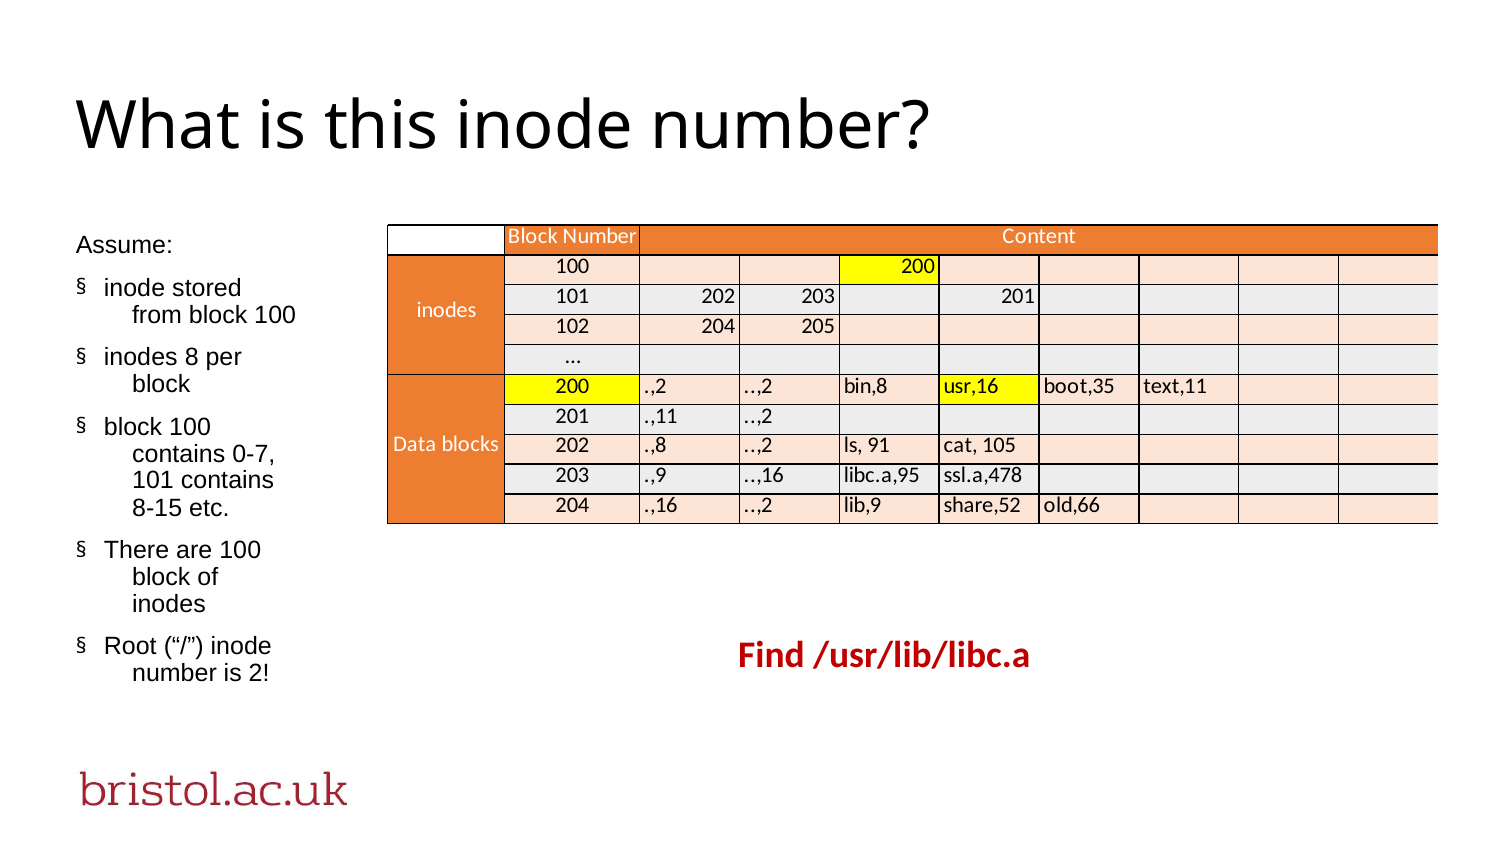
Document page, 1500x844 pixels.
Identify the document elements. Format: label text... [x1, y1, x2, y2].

text_box Find /usr/lib/libc.a [723, 622, 1049, 683]
list Assume: inode stored from block 100 inodes 8 per block block 100 contains 0-7, 101 contains 8-15 etc. There are 100 block of inodes Root (“/”) inode number is 2! [60, 224, 313, 708]
chart [386, 224, 1440, 525]
title What is this inode number? [60, 44, 1440, 209]
